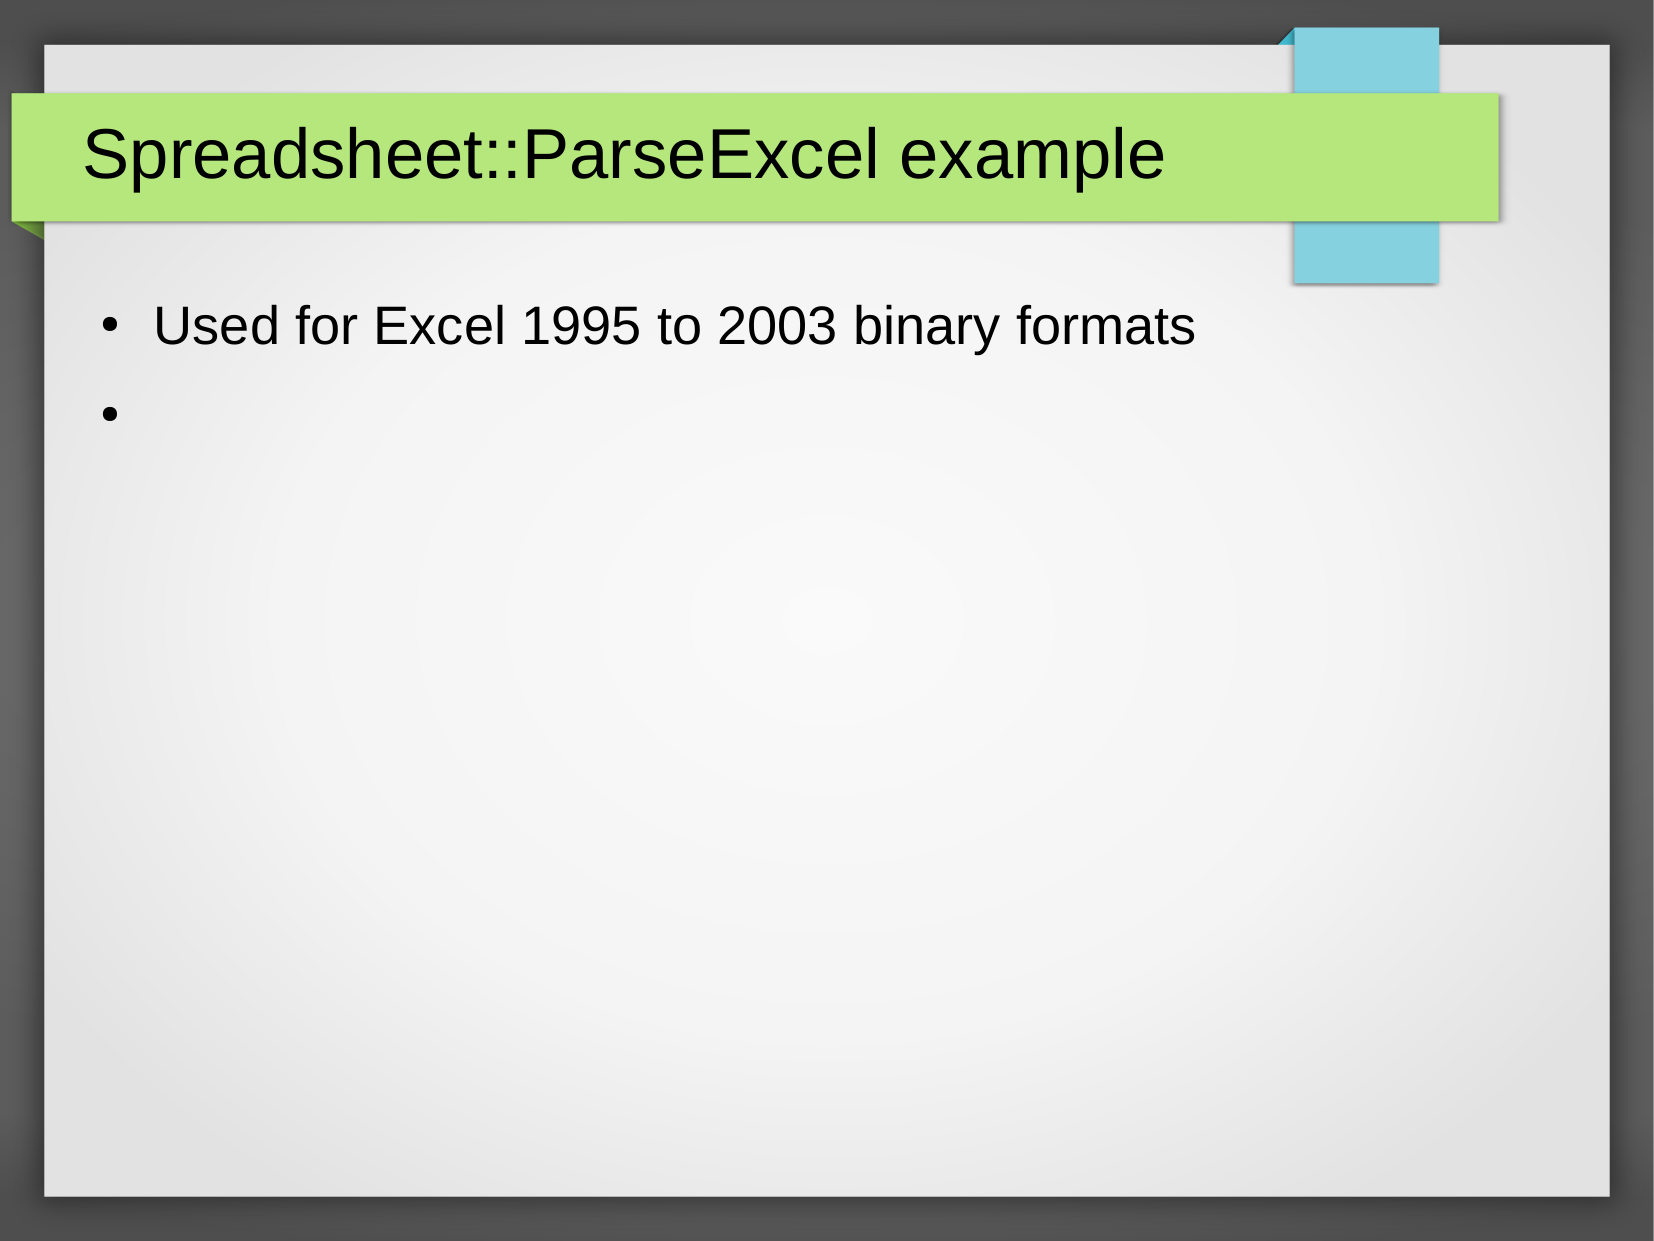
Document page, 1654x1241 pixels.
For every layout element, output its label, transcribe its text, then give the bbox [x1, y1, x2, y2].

picture [0, 0, 1654, 1241]
list Used for Excel 1995 to 2003 binary formats [82, 295, 1571, 1015]
title Spreadsheet::ParseExcel example [82, 94, 1264, 213]
